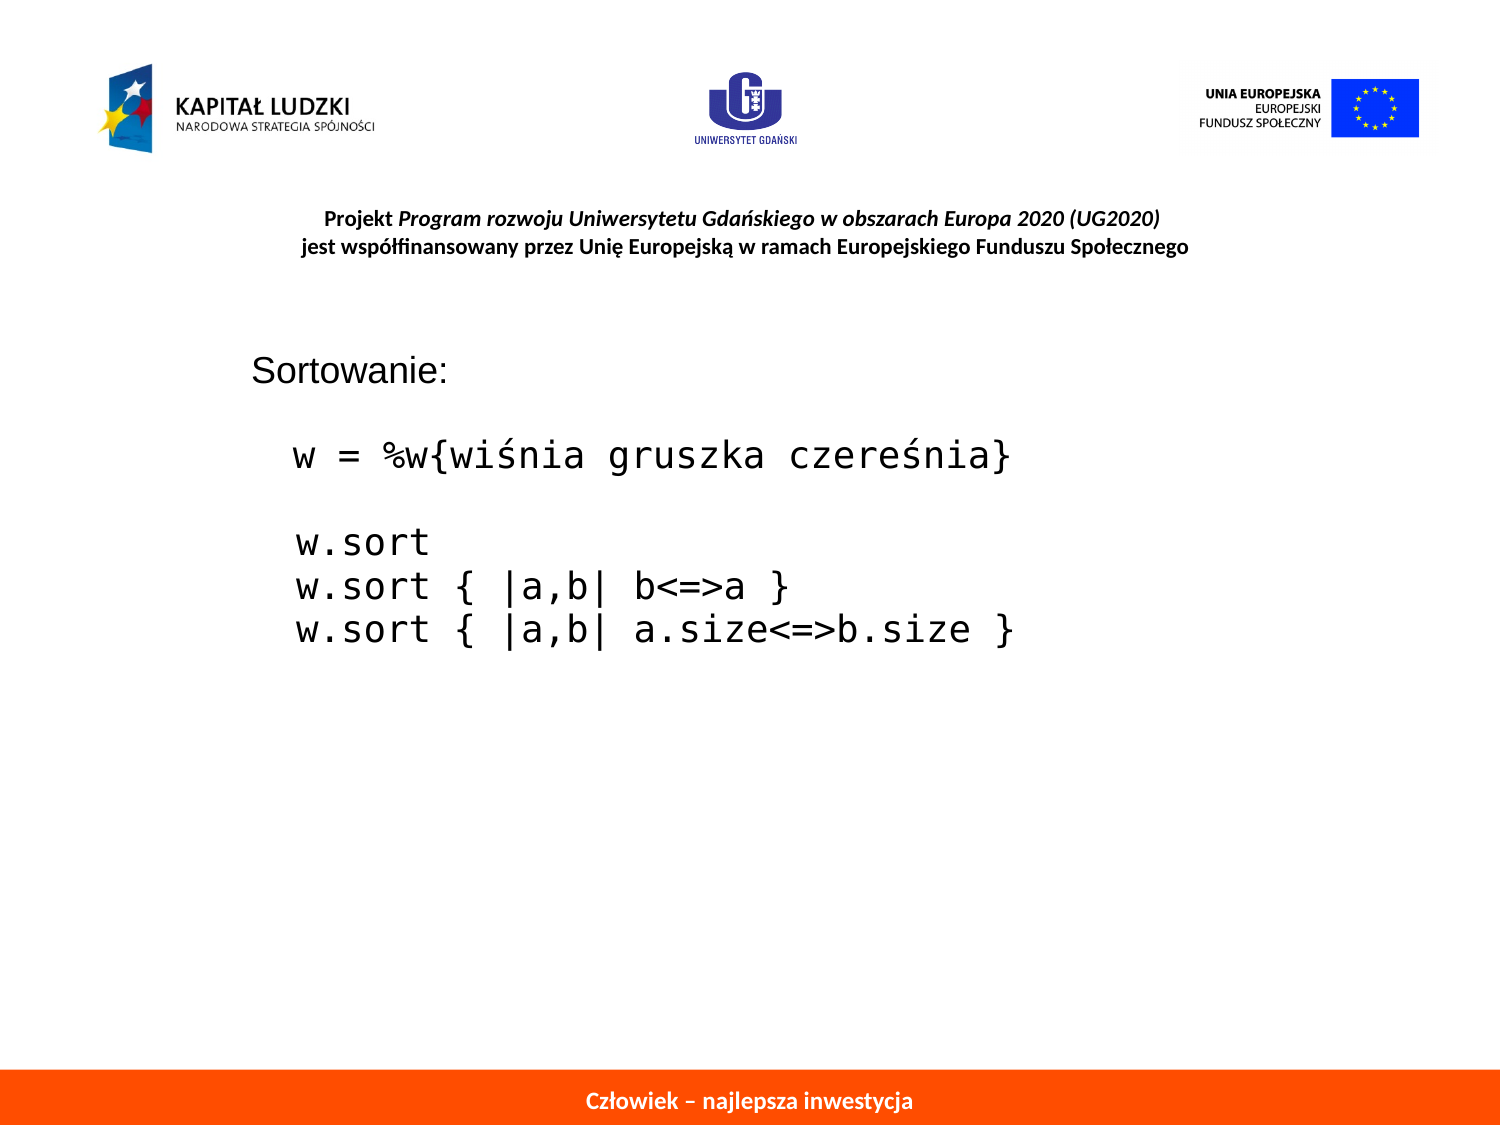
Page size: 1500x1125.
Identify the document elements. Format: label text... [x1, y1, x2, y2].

picture [692, 69, 800, 147]
text_box Projekt Program rozwoju Uniwersytetu Gdańskiego w obszarach Europa 2020 (UG2020) jest współfinansowany przez Unię Europejską w ramach Europejskiego Funduszu Społecznego [53, 196, 1439, 267]
footer Człowiek – najlepsza inwestycja [0, 1069, 1500, 1125]
picture [1179, 60, 1439, 156]
picture [53, 19, 418, 196]
text_box Sortowanie: w = %w{wiśnia gruszka czereśnia} w.sort w.sort { |a,b| b<=>a } w.sort { |a,b| a.size<=>b.size } [236, 342, 1031, 701]
